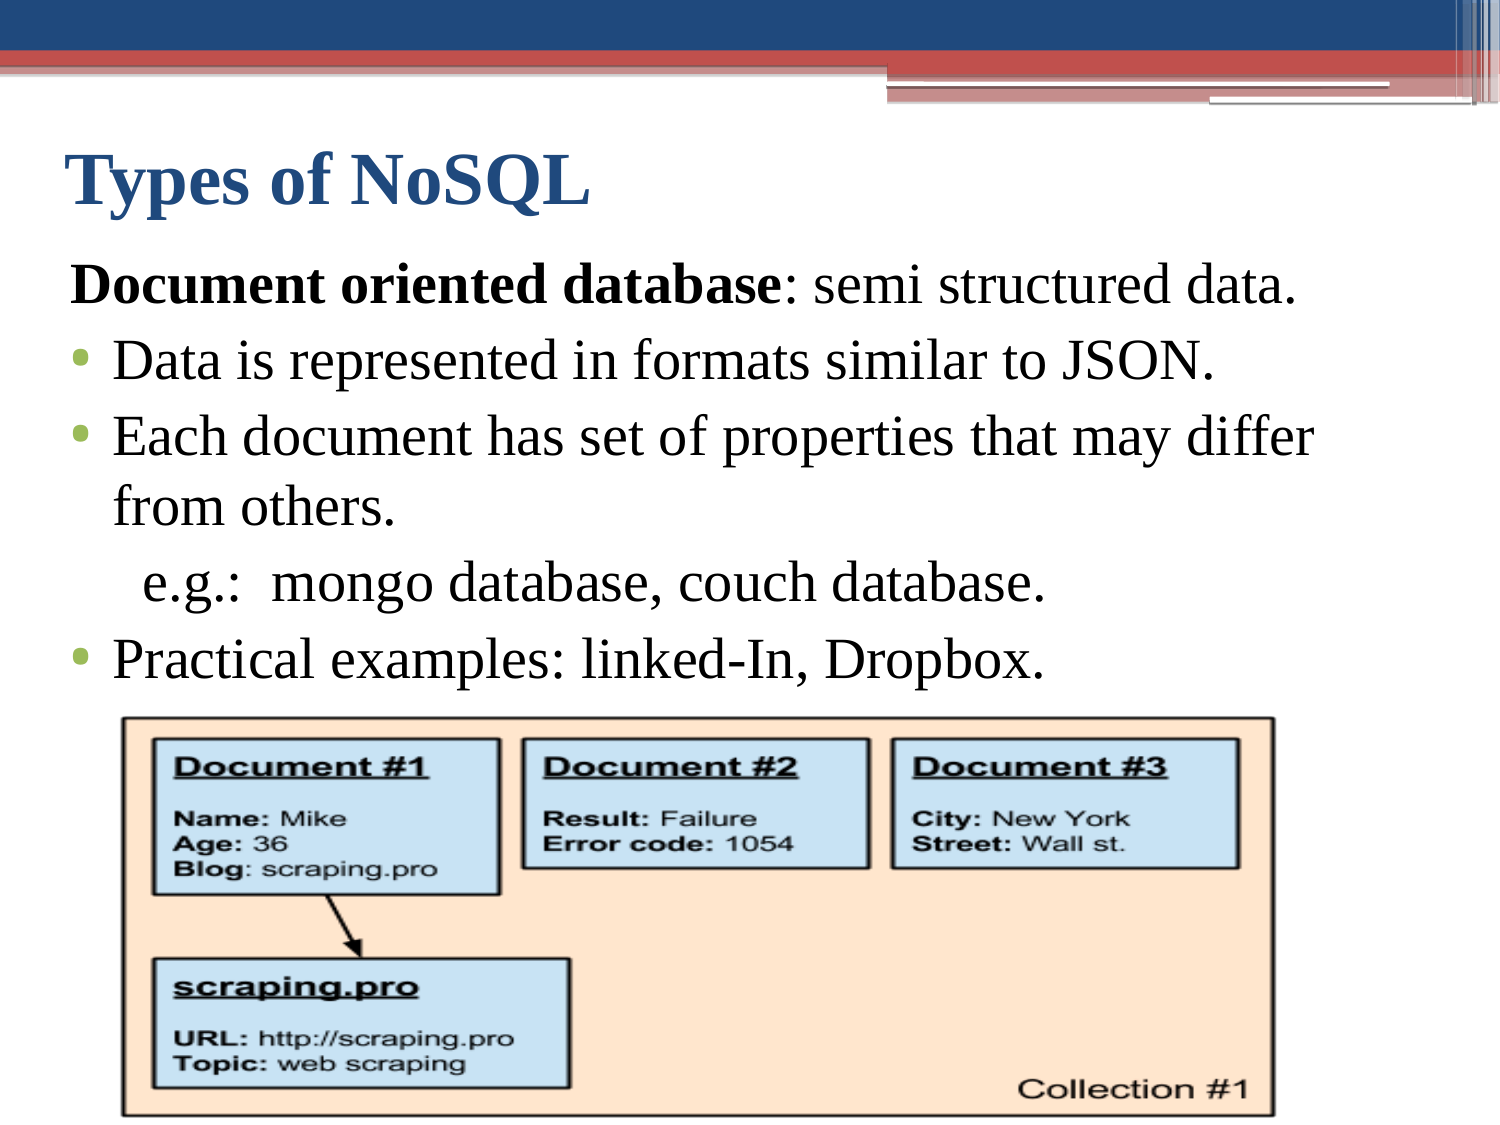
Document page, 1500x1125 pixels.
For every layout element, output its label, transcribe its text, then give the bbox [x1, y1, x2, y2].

list Document oriented database: semi structured data. Data is represented in formats similar to JSON. Each document has set of properties that may differ from others. e.g.: mongo database, couch database. Practical examples: linked-In, Dropbox. [37, 237, 1425, 1088]
picture [112, 712, 1288, 1125]
title Types of NoSQL [50, 87, 1463, 263]
